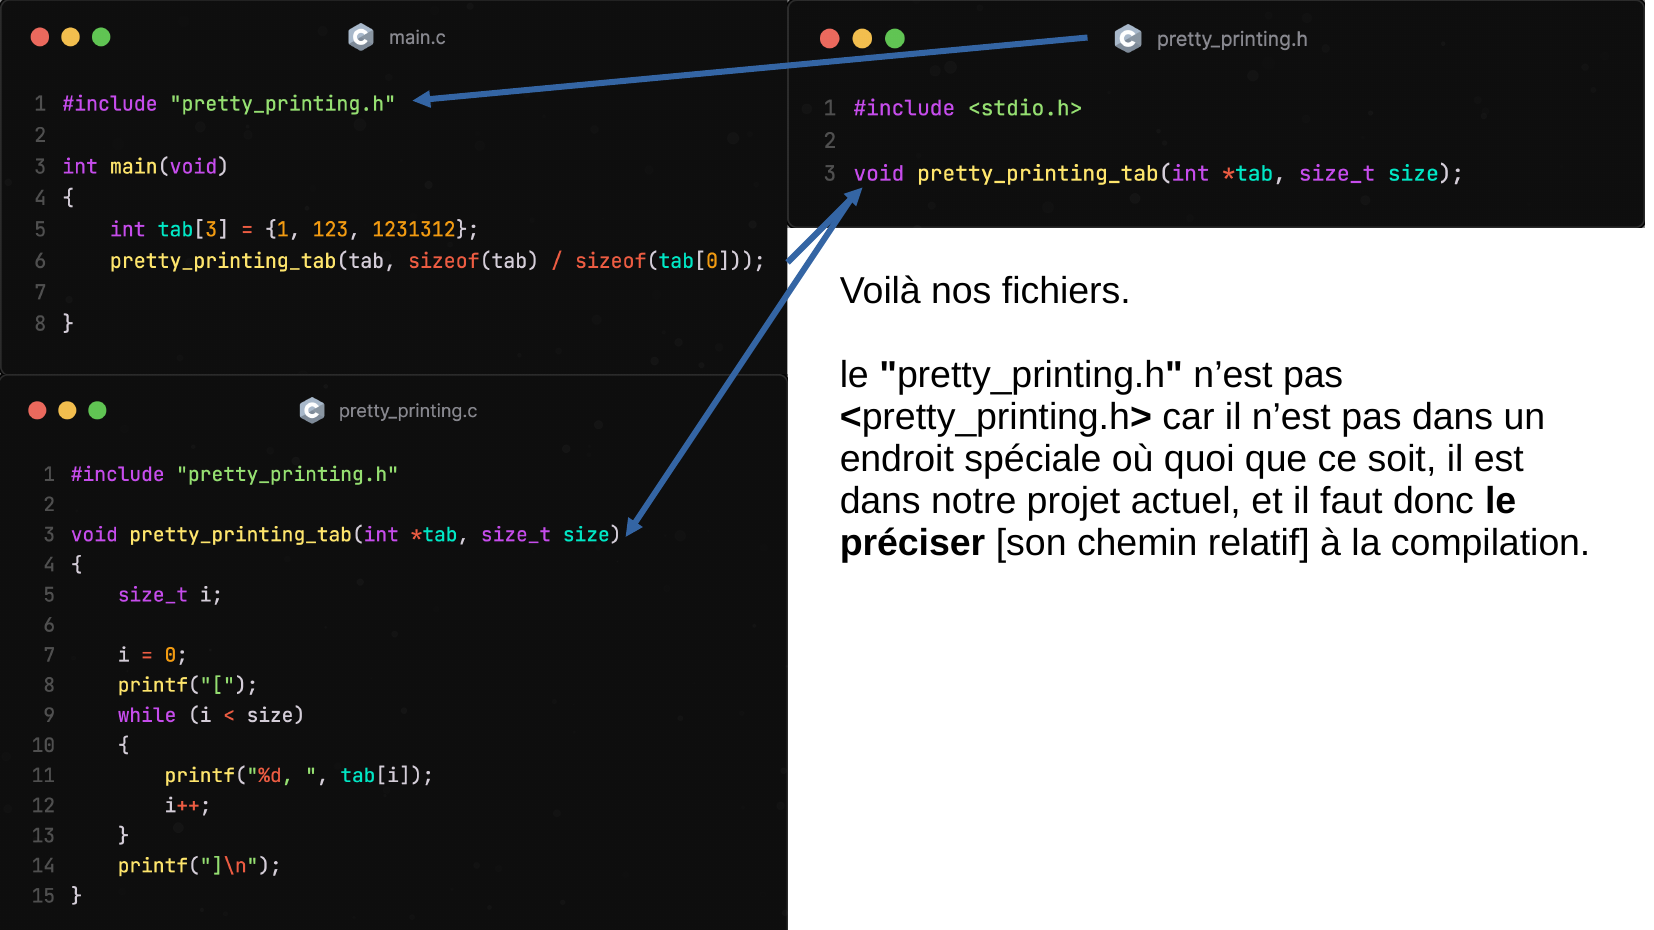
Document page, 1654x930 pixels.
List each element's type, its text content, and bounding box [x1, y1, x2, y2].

picture [0, 0, 1645, 930]
text_box Voilà nos fichiers. le "pretty_printing.h" n’est pas <pretty_printing.h> car il n’est pas dans un endroit spéciale où quoi que ce soit, il est dans notre projet actuel, et il faut donc le préciser [son chemin relatif] à la compilation. [825, 262, 1613, 901]
